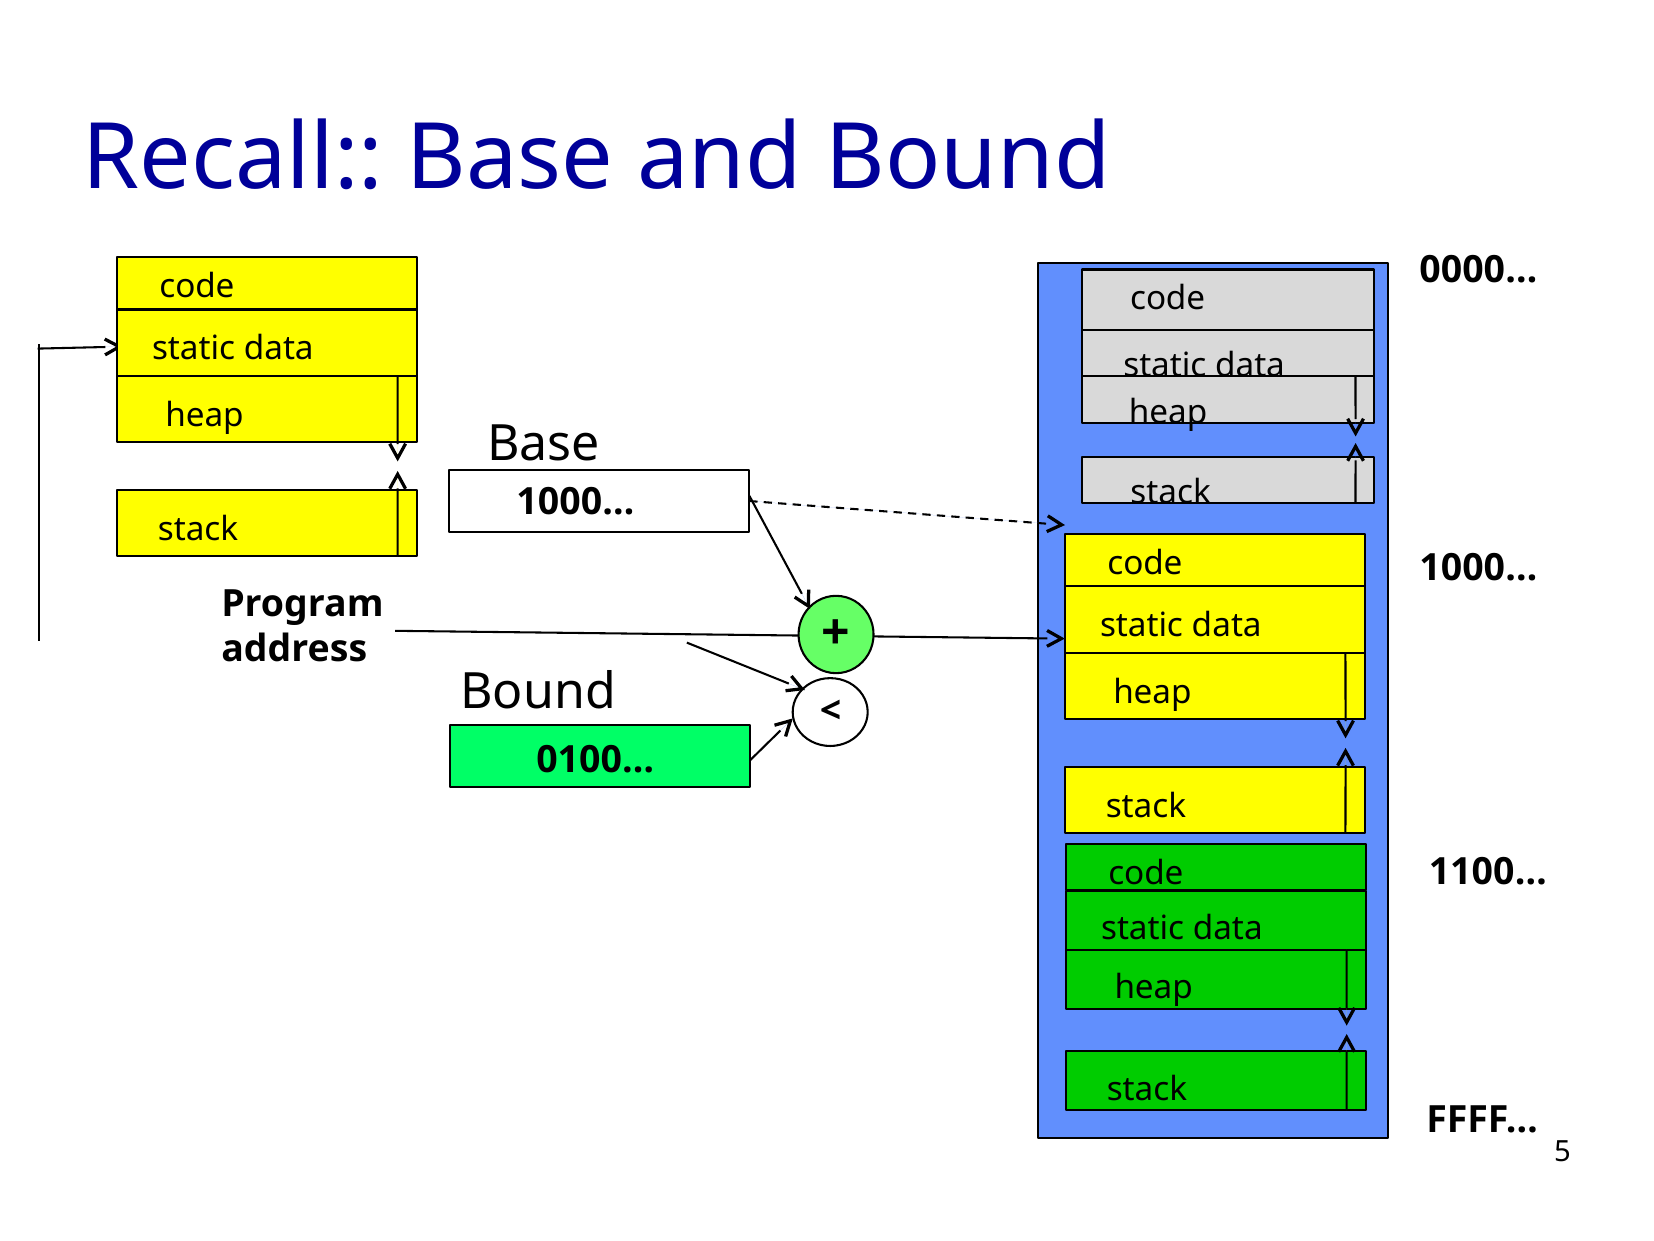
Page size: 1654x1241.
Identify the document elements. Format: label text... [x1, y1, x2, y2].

text_box [749, 262, 1388, 1138]
text_box 1000… [501, 469, 650, 530]
text_box 1000… [1404, 535, 1553, 596]
text_box static data [1085, 595, 1277, 651]
text_box code [144, 257, 250, 309]
text_box static data [1086, 898, 1278, 949]
text_box heap [1114, 383, 1223, 438]
text_box [40, 257, 417, 462]
text_box Base [472, 403, 615, 469]
text_box [817, 668, 855, 674]
text_box stack [1115, 463, 1226, 518]
text_box heap [150, 385, 259, 441]
text_box stack [143, 499, 254, 555]
text_box static data [1108, 336, 1301, 376]
text_box stack [1091, 776, 1202, 832]
text_box [116, 470, 417, 557]
text_box code [1093, 844, 1199, 890]
text_box code [1115, 269, 1220, 325]
text_box [450, 718, 793, 788]
text_box 1100… [1413, 839, 1562, 900]
text_box FFFF… [1411, 1087, 1554, 1148]
text_box + [806, 592, 865, 668]
text_box < [805, 678, 857, 739]
title Recall:: Base and Bound [82, 49, 1571, 257]
text_box code [1092, 534, 1198, 586]
text_box 0100… [521, 727, 670, 788]
text_box stack [1092, 1059, 1203, 1115]
text_box static data [137, 319, 329, 374]
text_box Program address [206, 571, 399, 677]
text_box [686, 642, 805, 691]
text_box [395, 611, 806, 658]
text_box Base [472, 471, 501, 479]
text_box 0000… [1404, 237, 1553, 298]
text_box heap [1099, 957, 1208, 1013]
text_box Bound [445, 651, 631, 727]
text_box heap [1098, 662, 1207, 718]
